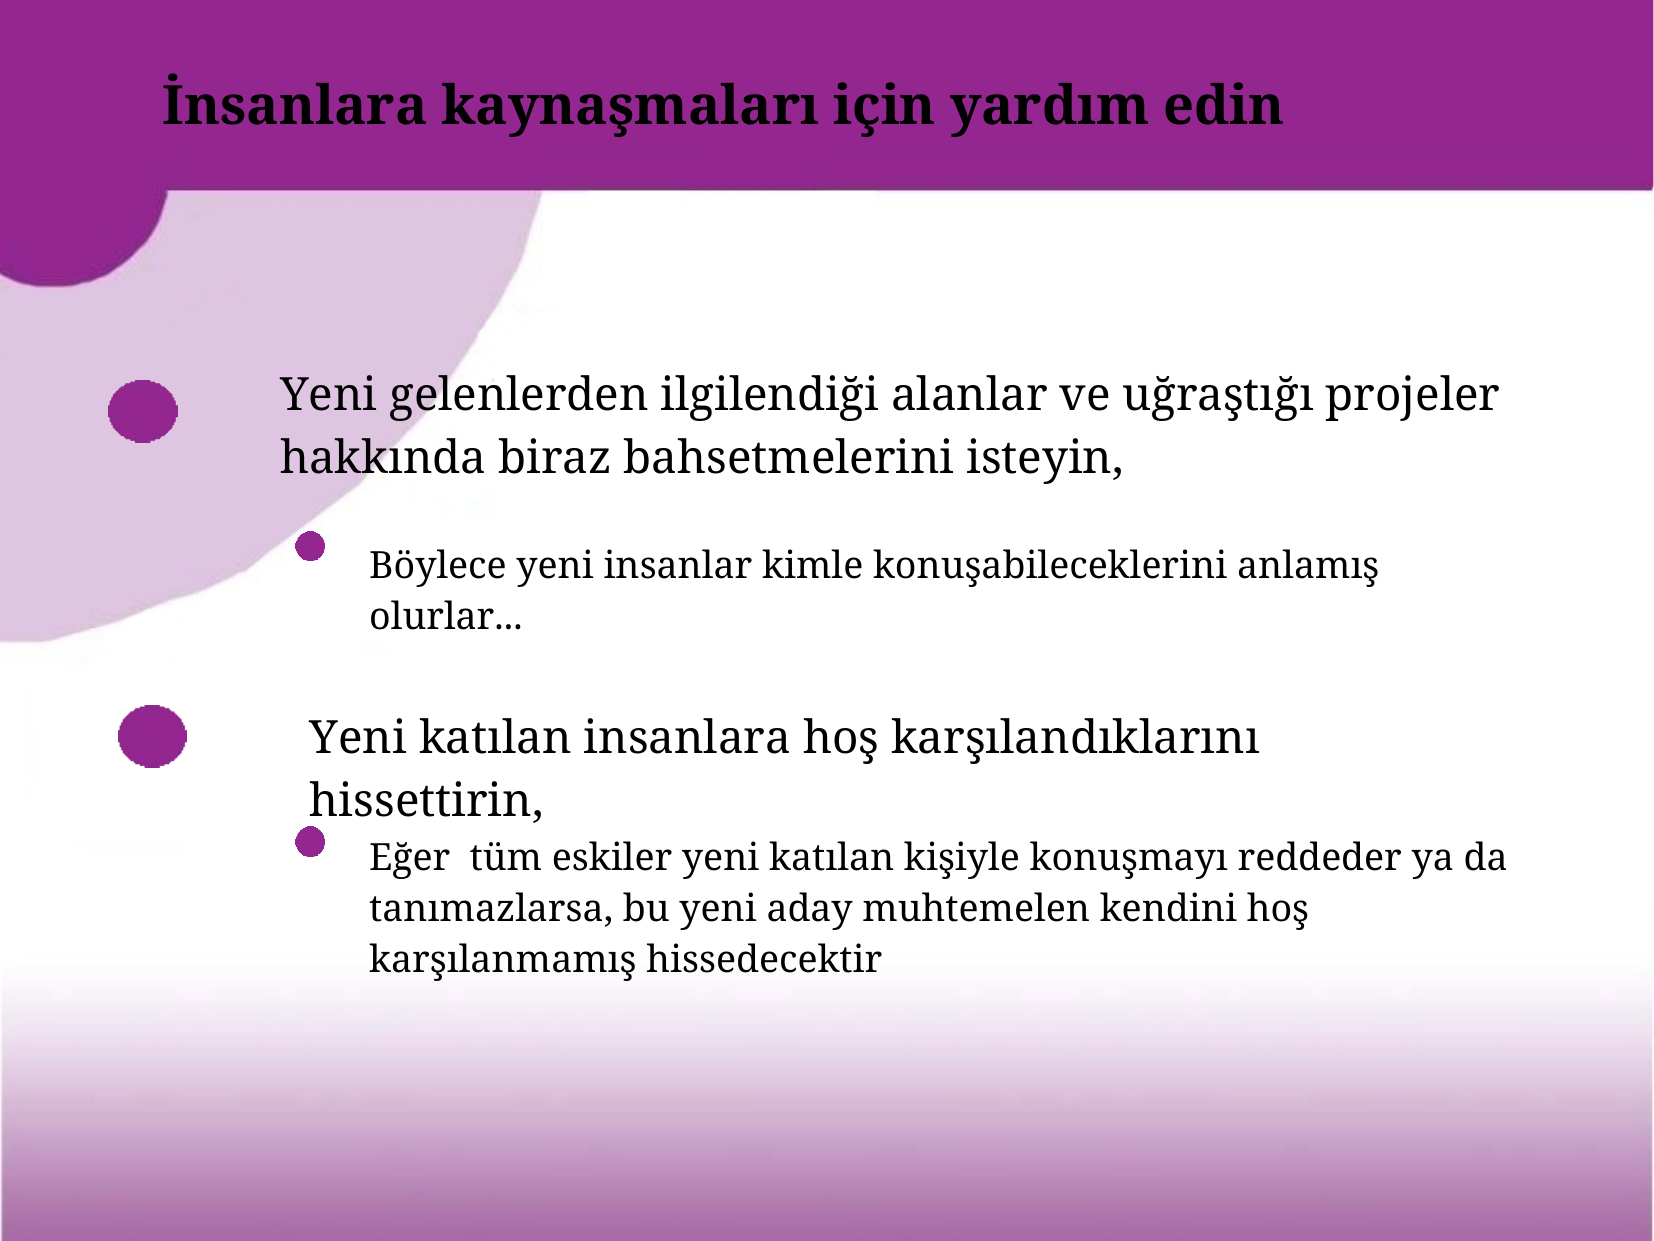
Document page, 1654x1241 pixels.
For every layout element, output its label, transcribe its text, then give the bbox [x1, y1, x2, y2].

text_box Yeni katılan insanlara hoş karşılandıklarını hissettirin, [295, 697, 1477, 819]
text_box Yeni gelenlerden ilgilendiği alanlar ve uğraştığı projeler hakkında biraz bahsetmelerini isteyin, [265, 354, 1625, 476]
text_box İnsanlara kaynaşmaları için yardım edin [147, 59, 1565, 137]
text_box Böylece yeni insanlar kimle konuşabileceklerini anlamış olurlar... [354, 531, 1447, 634]
picture [0, 0, 1654, 1241]
text_box Eğer tüm eskiler yeni katılan kişiyle konuşmayı reddeder ya da tanımazlarsa, bu yeni aday muhtemelen kendini hoş karşılanmamış hissedecektir [354, 823, 1536, 969]
